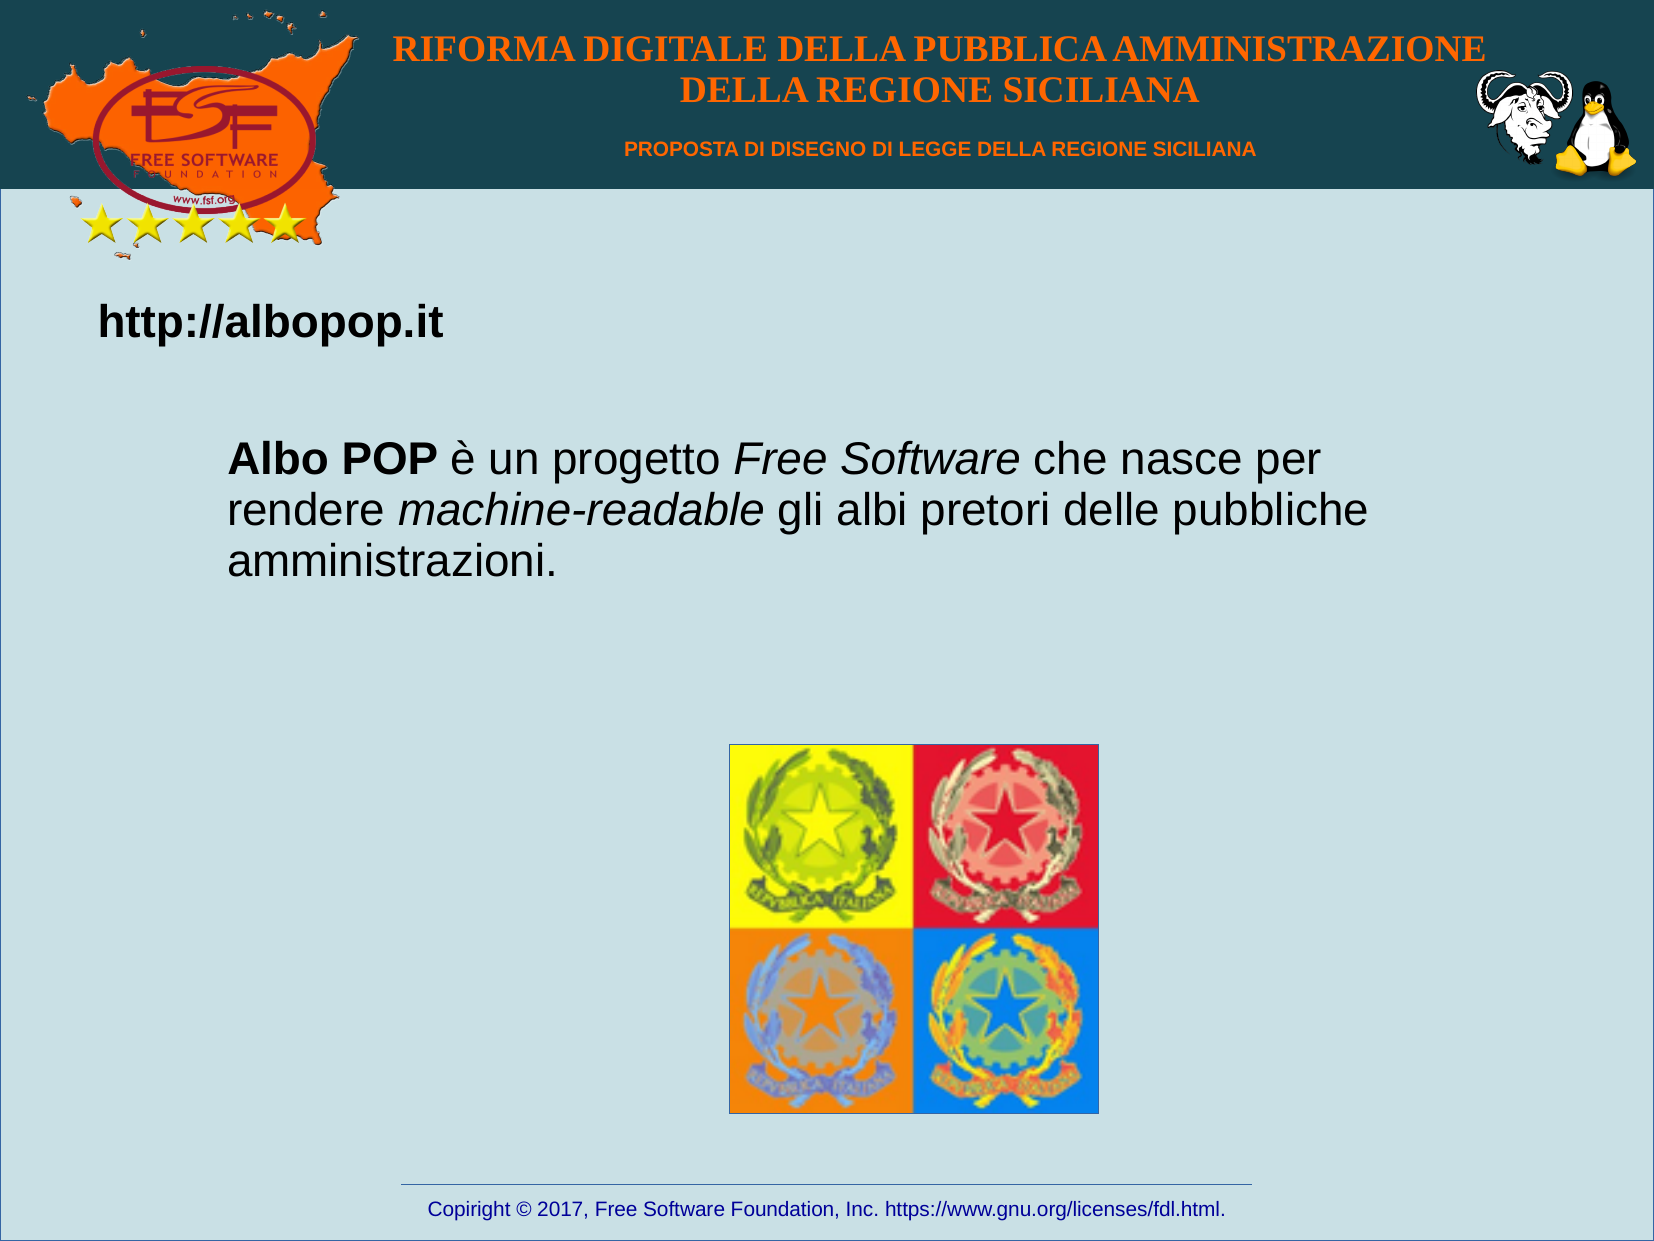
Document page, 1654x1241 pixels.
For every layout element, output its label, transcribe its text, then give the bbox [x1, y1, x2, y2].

picture [729, 744, 1099, 1114]
picture [18, 0, 362, 306]
text_box http://albopop.it [82, 288, 1063, 355]
picture [1476, 70, 1636, 182]
text_box Albo POP è un progetto Free Software che nasce per rendere machine-readable gli albi pretori delle pubbliche amministrazioni. [212, 425, 1441, 594]
